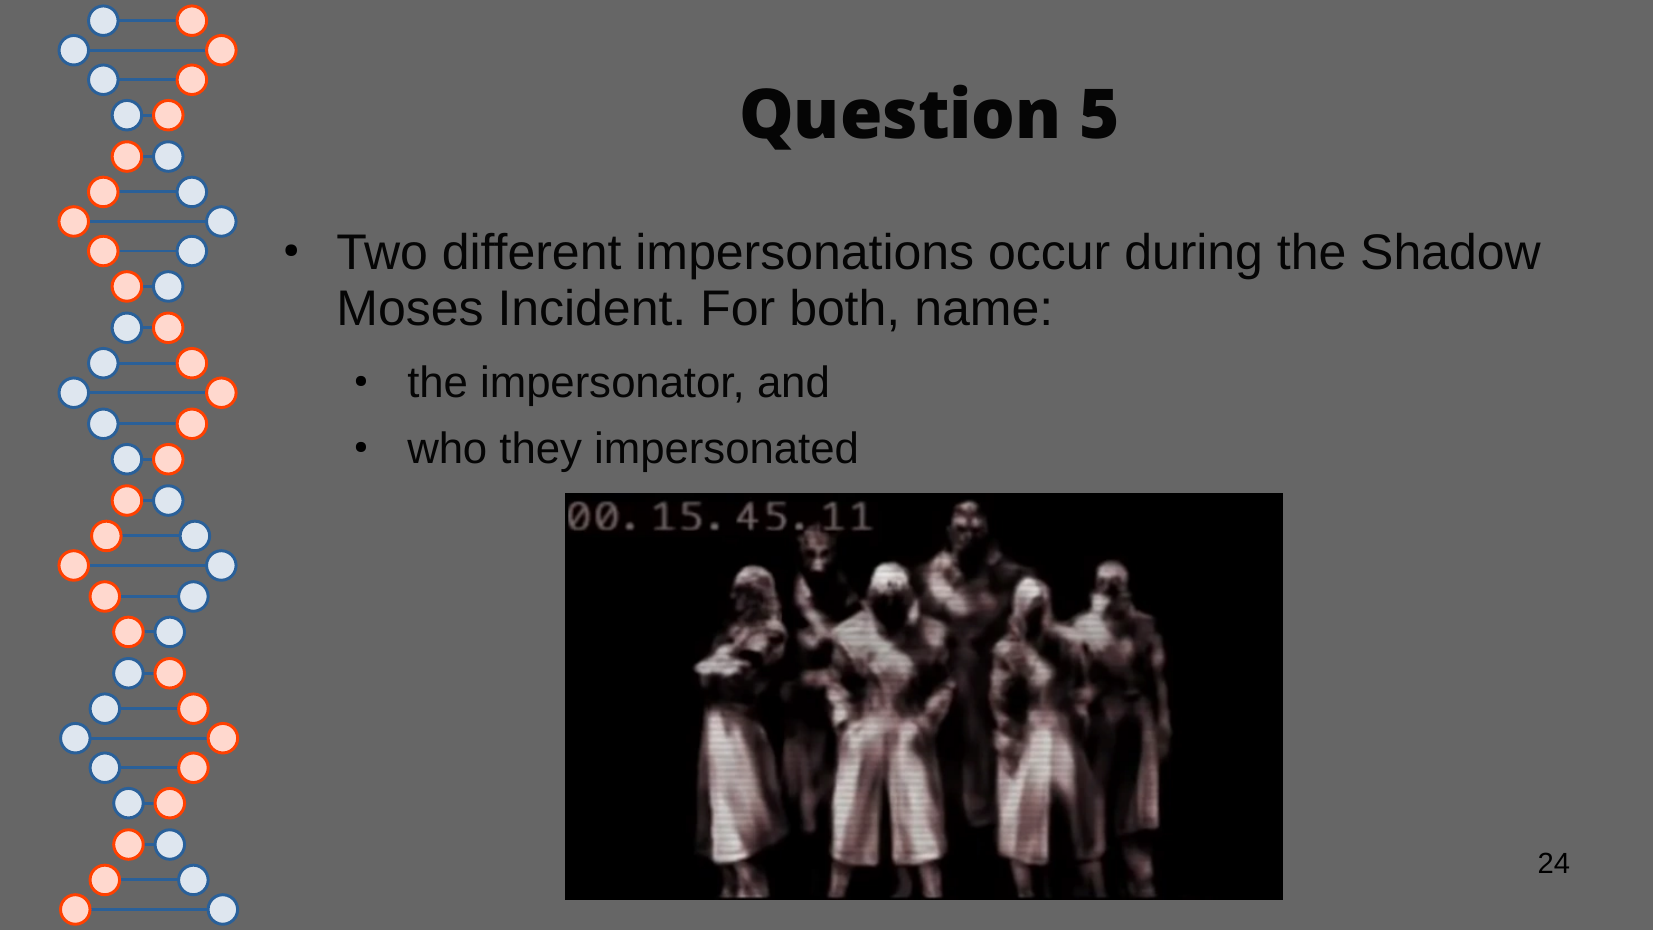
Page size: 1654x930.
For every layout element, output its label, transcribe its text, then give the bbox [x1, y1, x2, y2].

list Two different impersonations occur during the Shadow Moses Incident. For both, name: the impersonator, and who they impersonated [265, 224, 1594, 764]
title Question 5 [265, 35, 1594, 189]
picture [565, 493, 1283, 901]
